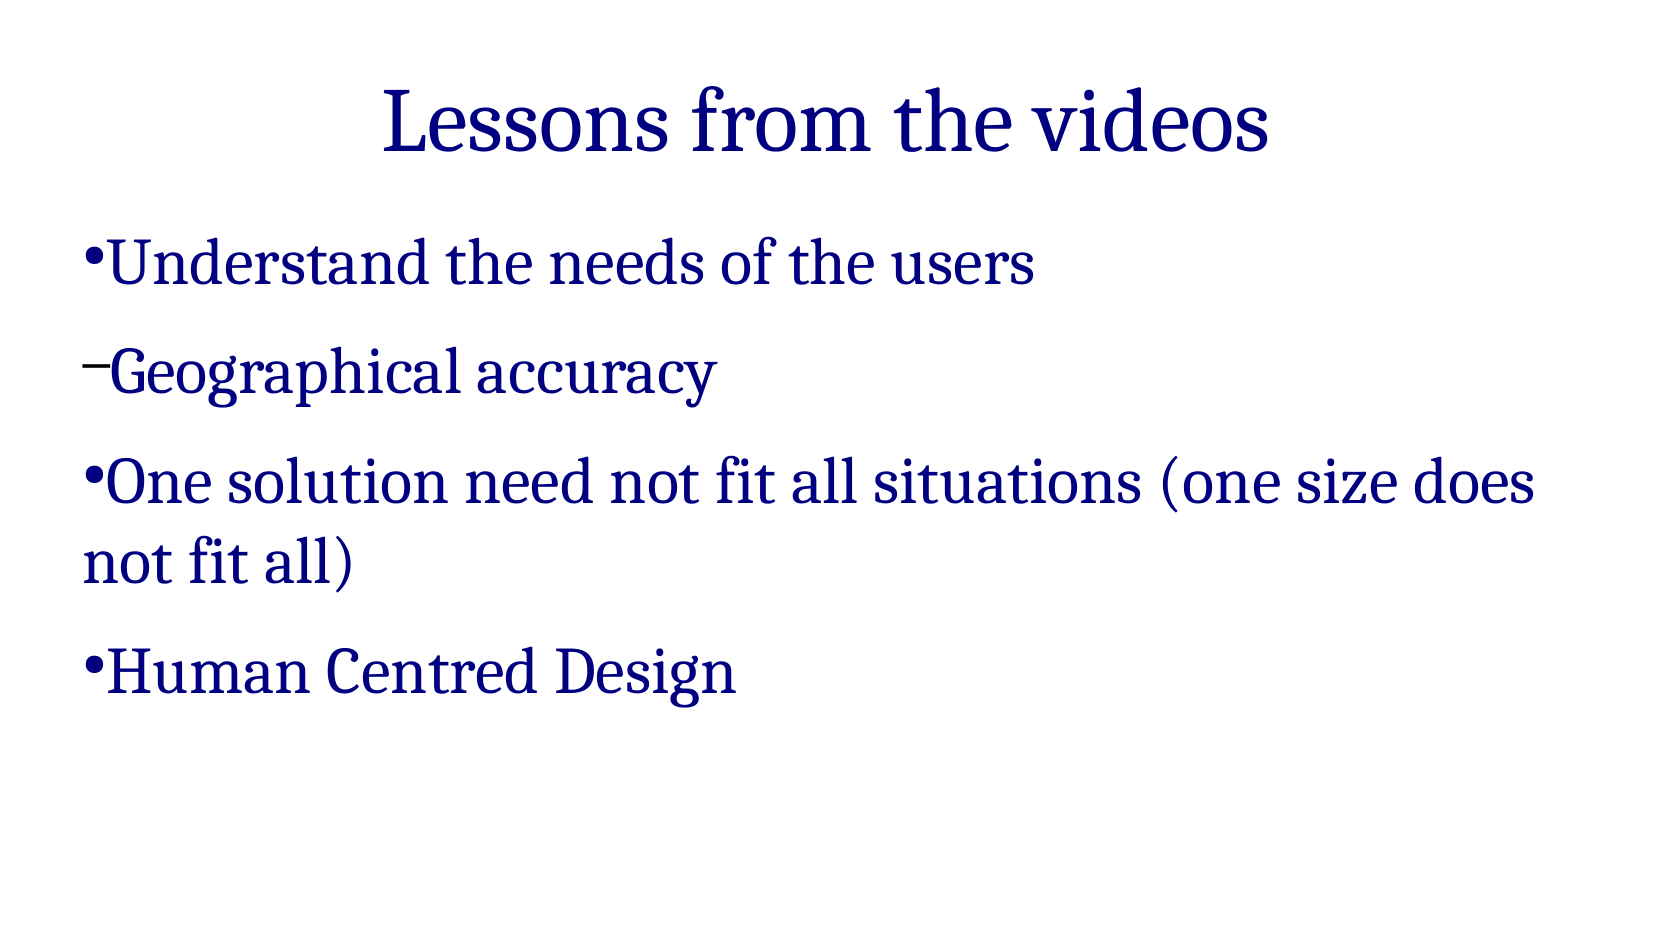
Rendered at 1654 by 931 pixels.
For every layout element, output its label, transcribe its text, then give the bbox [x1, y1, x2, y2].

list Understand the needs of the users Geographical accuracy One solution need not fit all situations (one size does not fit all) Human Centred Design [82, 217, 1571, 758]
title Lessons from the videos [82, 37, 1571, 193]
